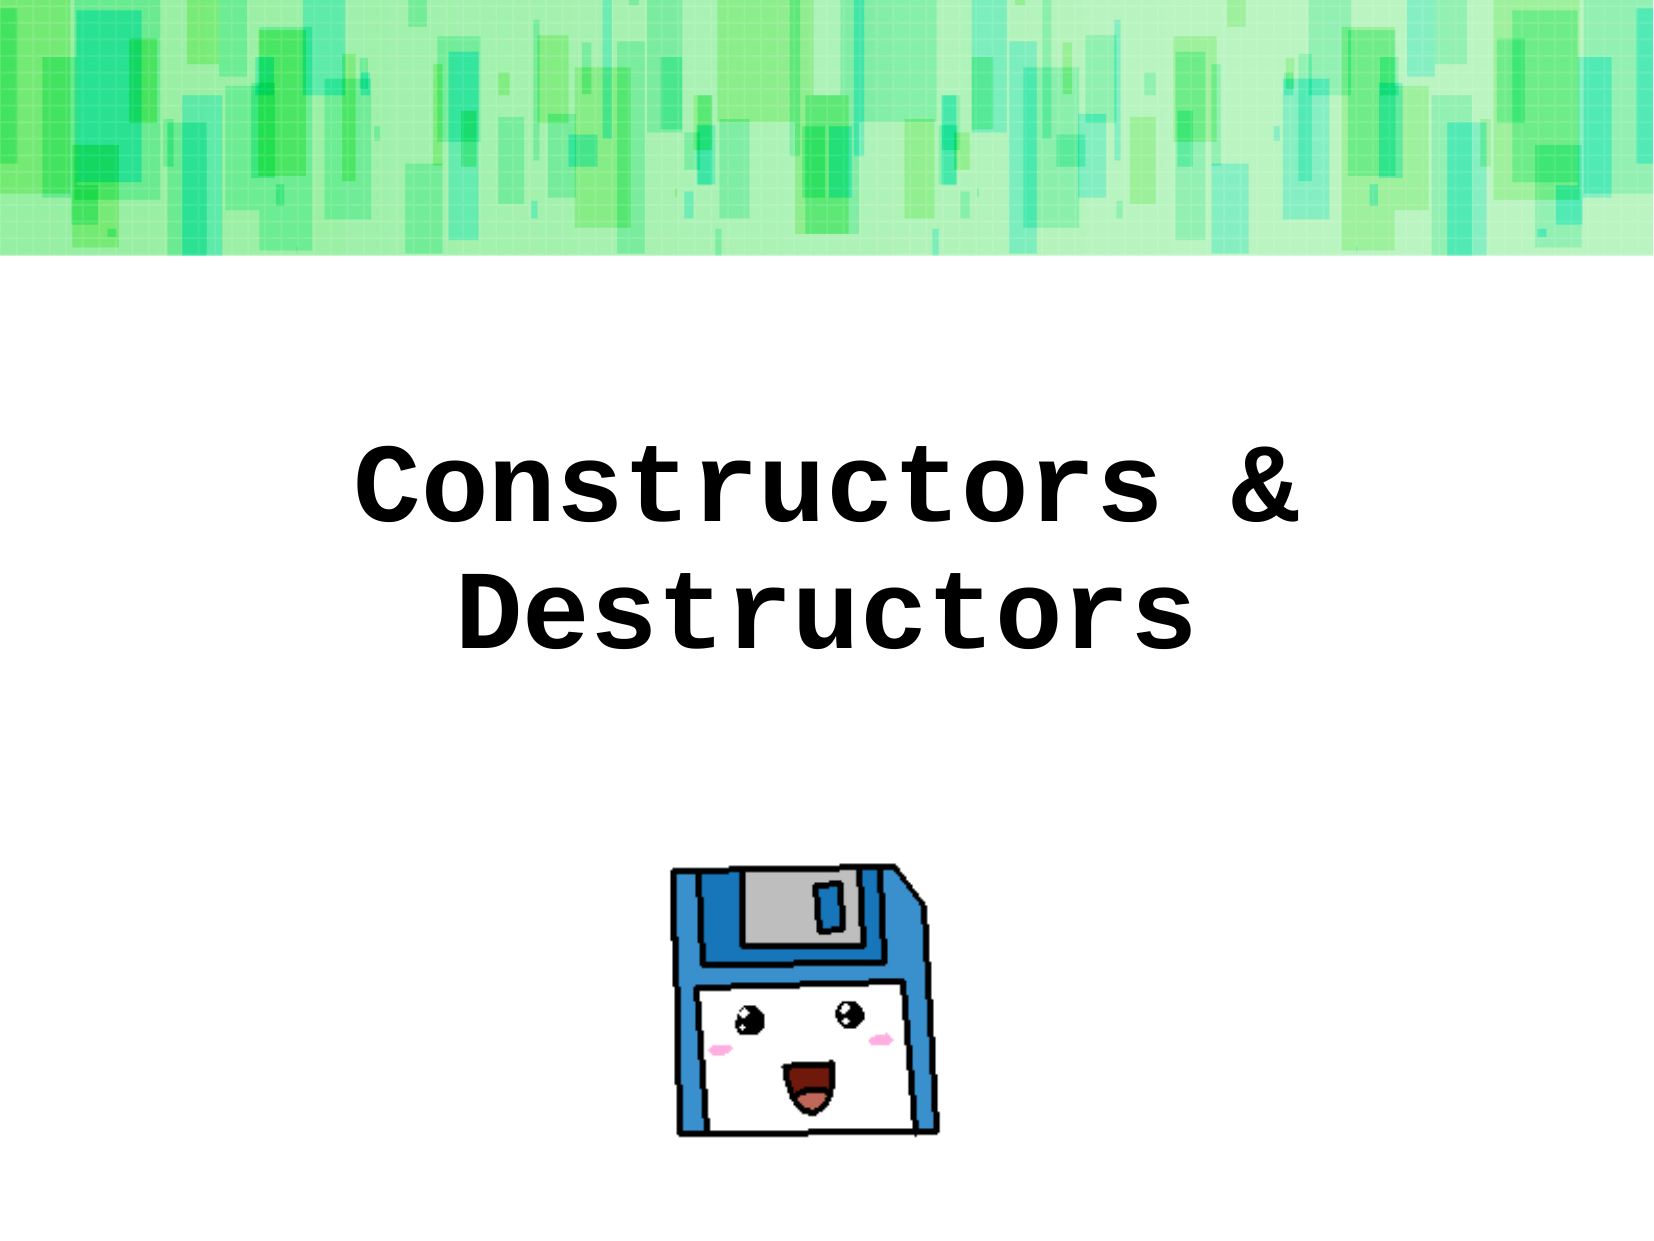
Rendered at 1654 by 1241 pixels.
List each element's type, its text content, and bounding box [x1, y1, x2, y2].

text_box Constructors & Destructors [82, 285, 1571, 826]
picture [0, 0, 1654, 1241]
